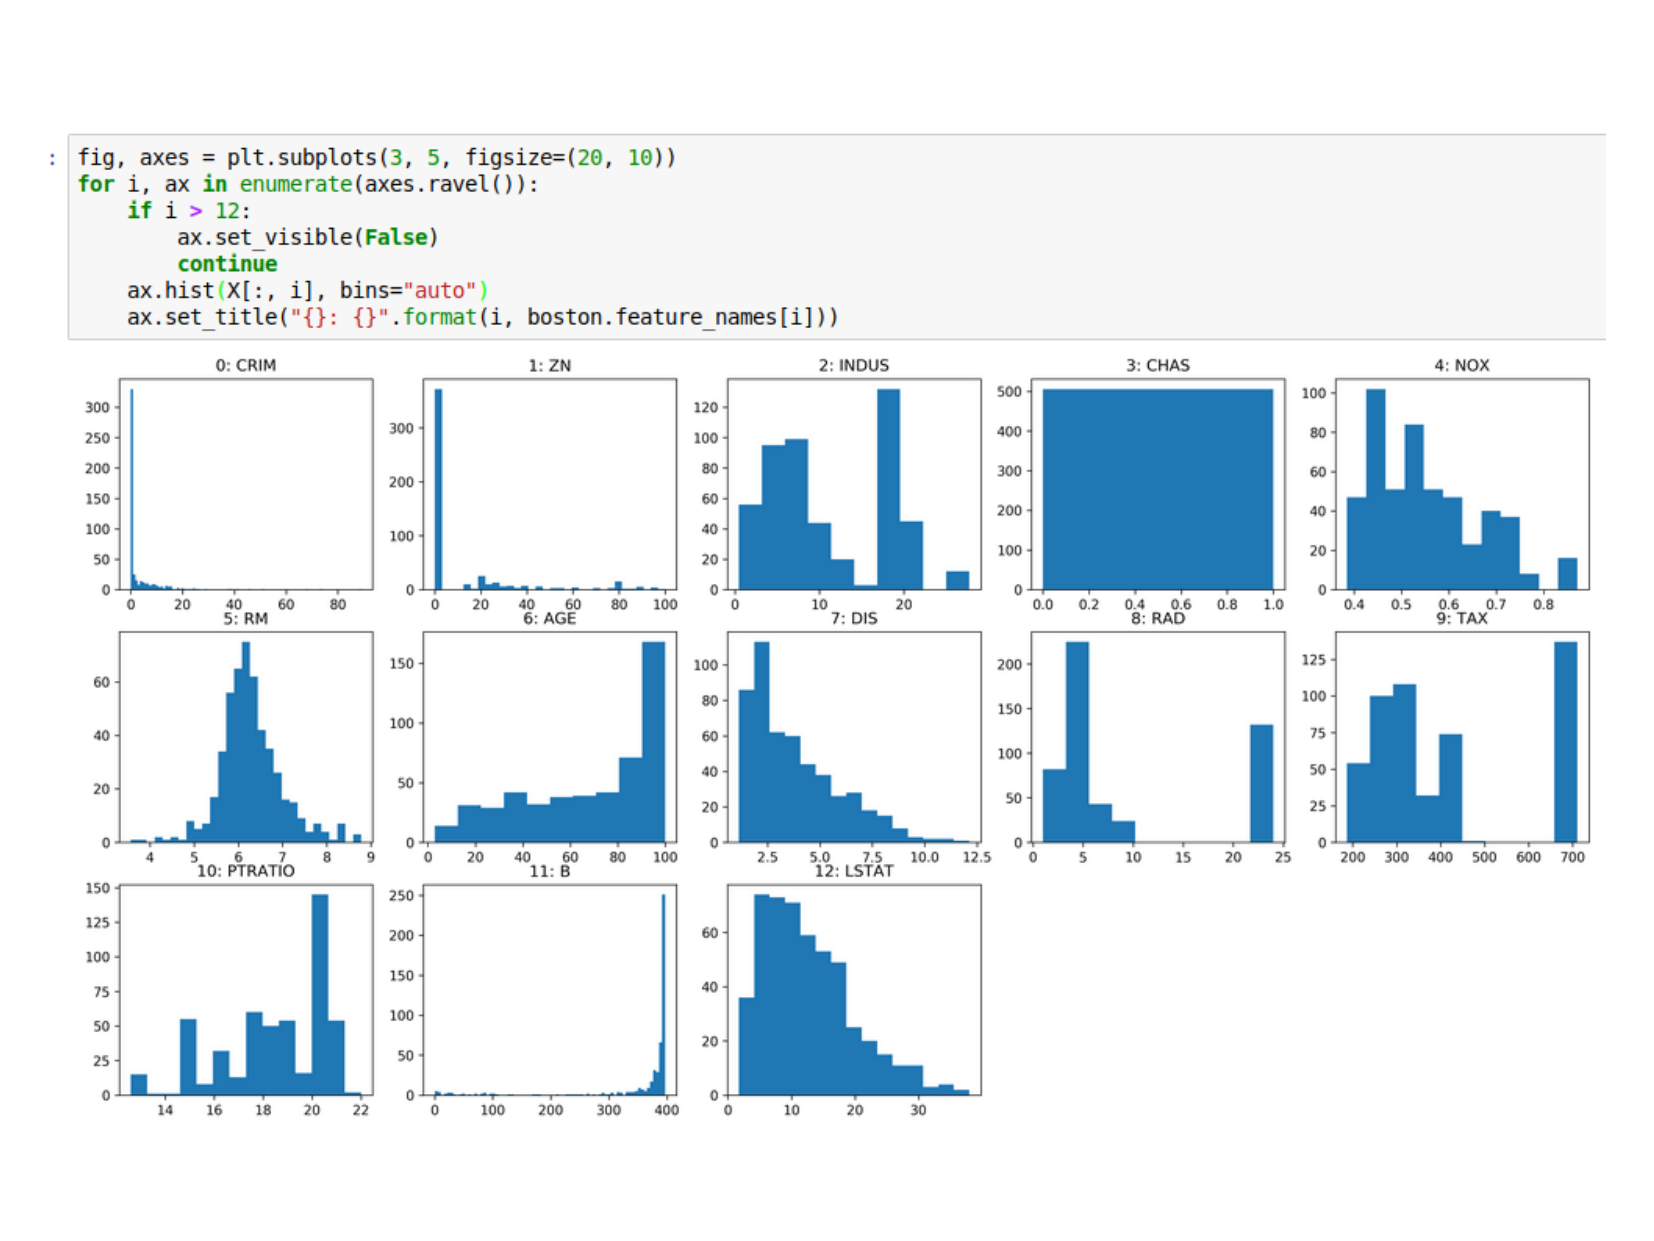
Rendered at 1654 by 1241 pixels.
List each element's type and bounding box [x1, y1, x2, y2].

picture [46, 109, 1606, 1129]
